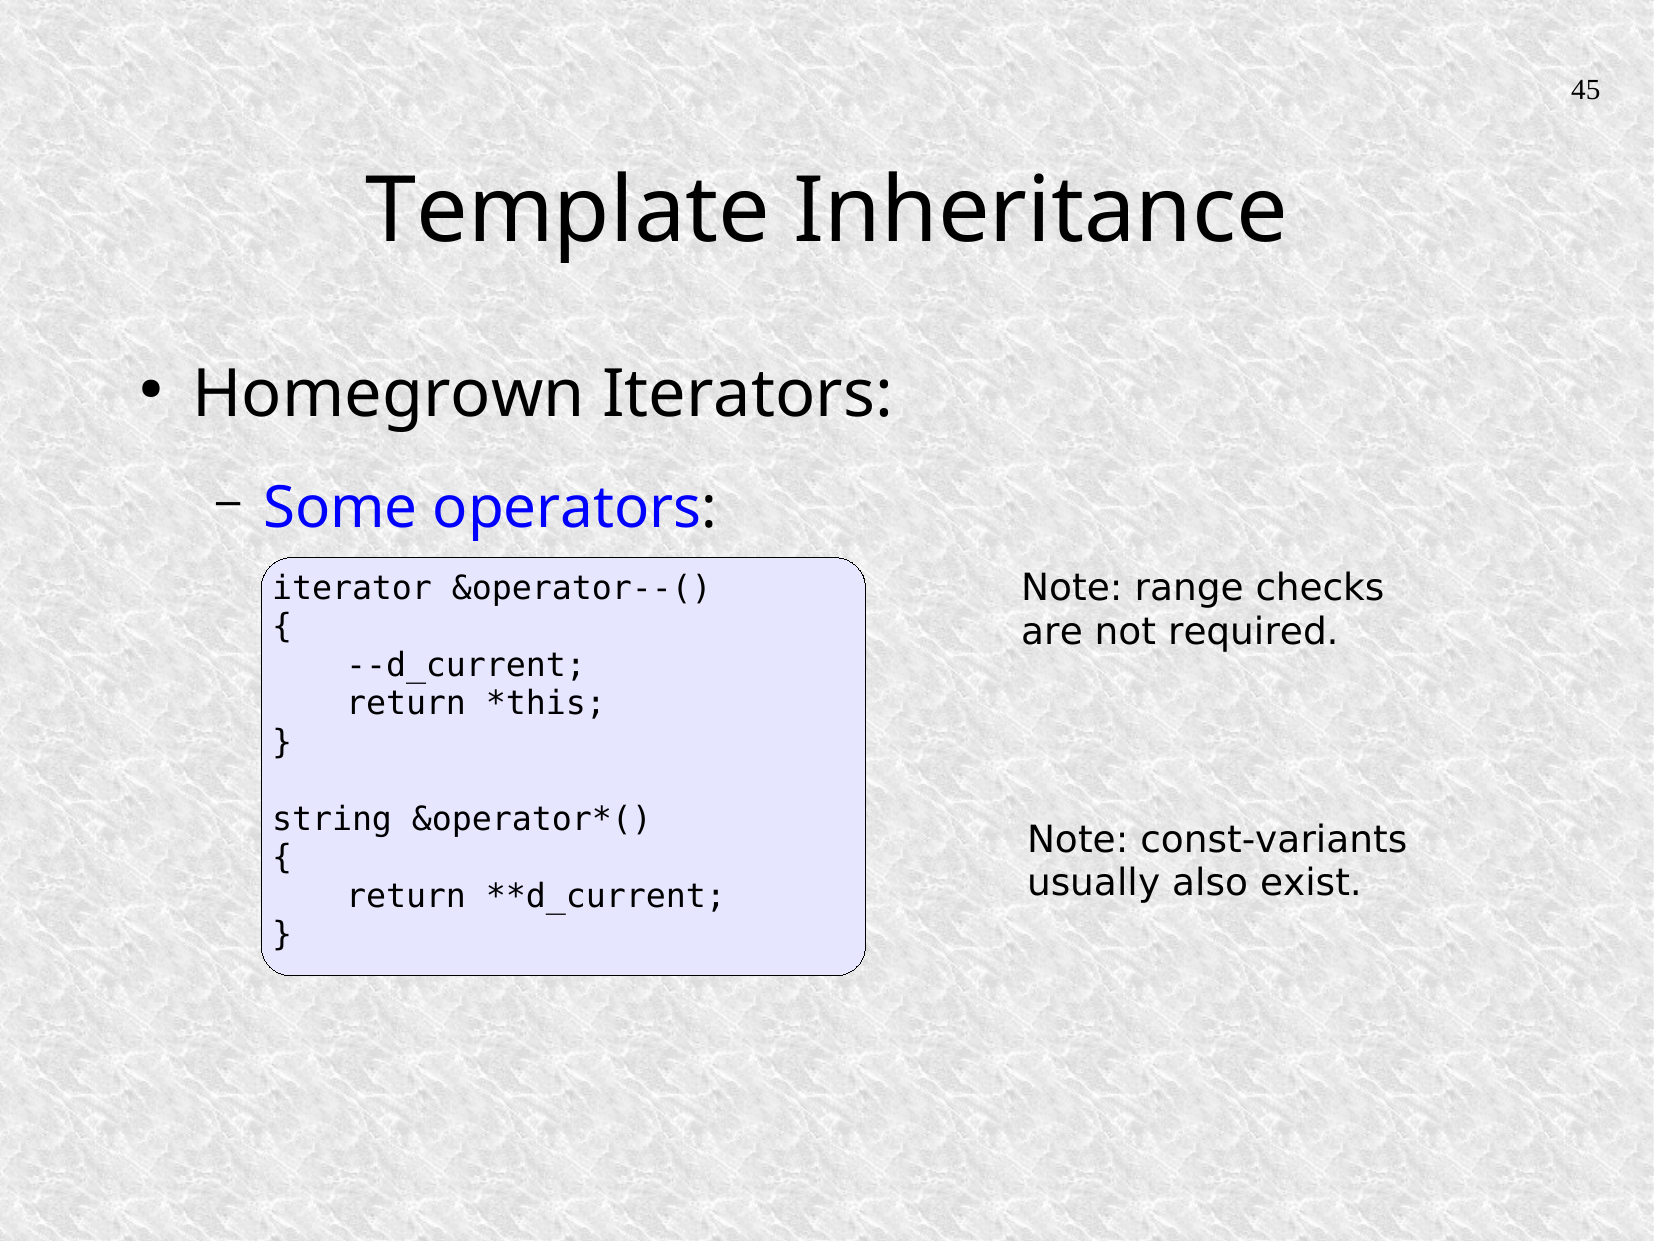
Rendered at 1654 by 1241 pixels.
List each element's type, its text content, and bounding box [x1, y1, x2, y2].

list Homegrown Iterators: Some operators: [121, 344, 1572, 1127]
title Template Inheritance [121, 102, 1534, 311]
text_box Note: const-variants usually also exist. [1027, 817, 1408, 905]
text_box Note: range checks are not required. [1021, 565, 1385, 654]
text_box iterator &operator--() { --d_current; return *this; } string &operator*() { return **d_current; } [272, 568, 909, 1064]
picture [0, 0, 1654, 1241]
